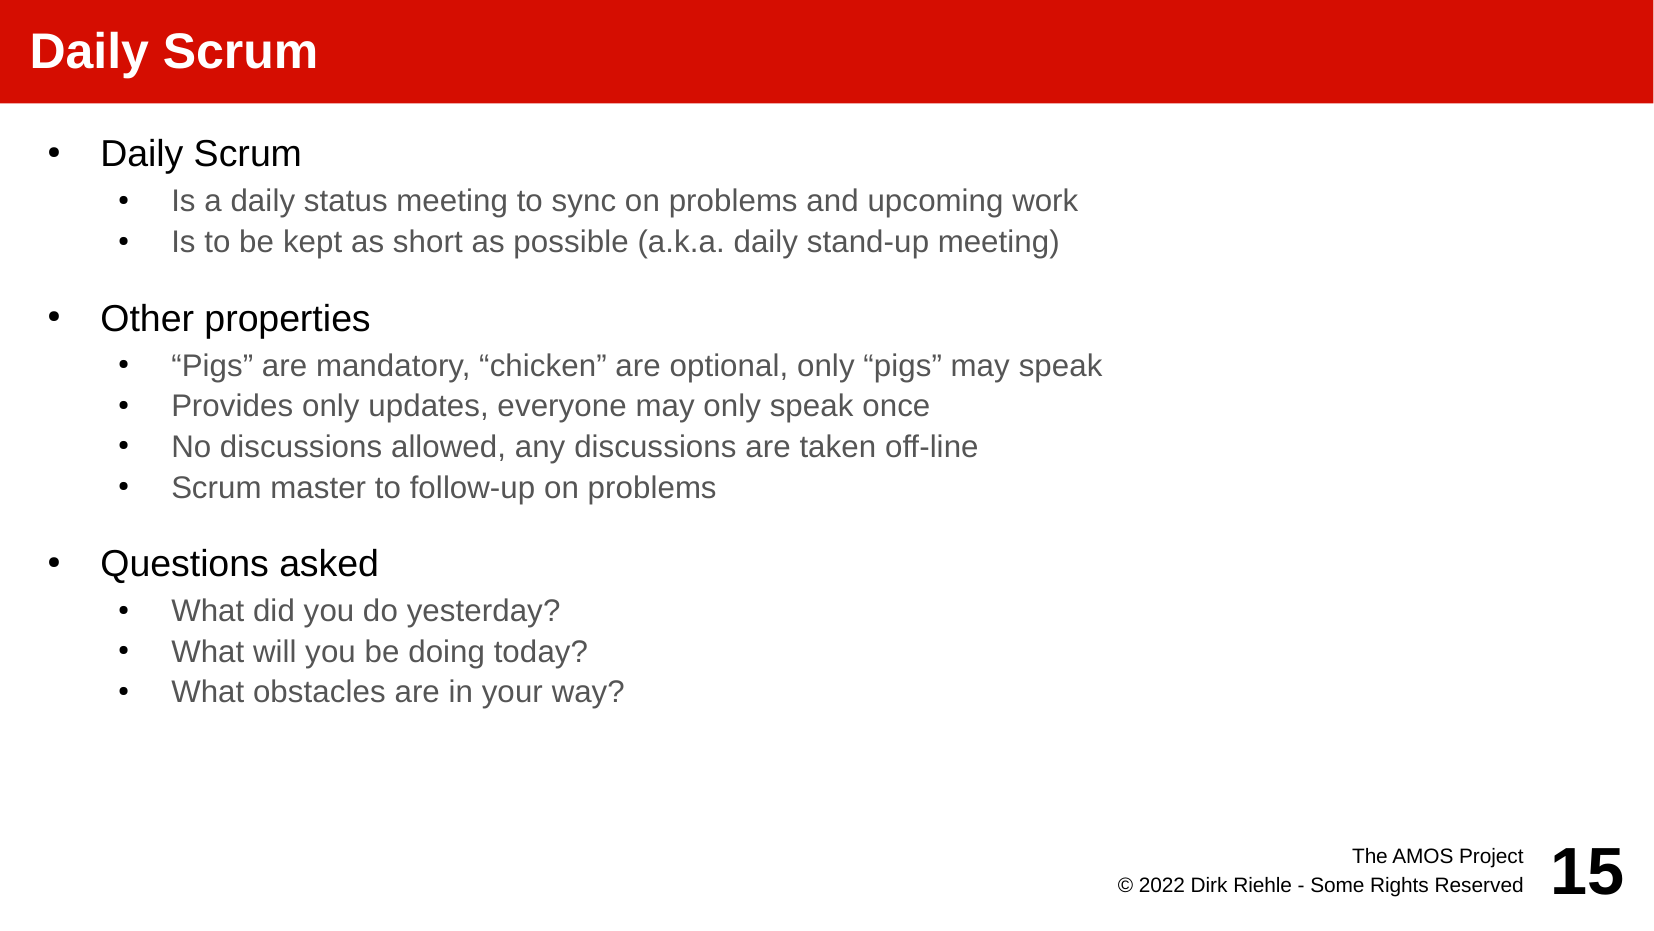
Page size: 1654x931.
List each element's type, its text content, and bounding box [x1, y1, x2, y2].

title Daily Scrum [0, 0, 1654, 104]
list Daily Scrum Is a daily status meeting to sync on problems and upcoming work Is to be kept as short as possible (a.k.a. daily stand-up meeting) Other properties “Pigs” are mandatory, “chicken” are optional, only “pigs” may speak Provides only updates, everyone may only speak once No discussions allowed, any discussions are taken off-line Scrum master to follow-up on problems Questions asked What did you do yesterday? What will you be doing today? What obstacles are in your way? [29, 132, 1625, 813]
